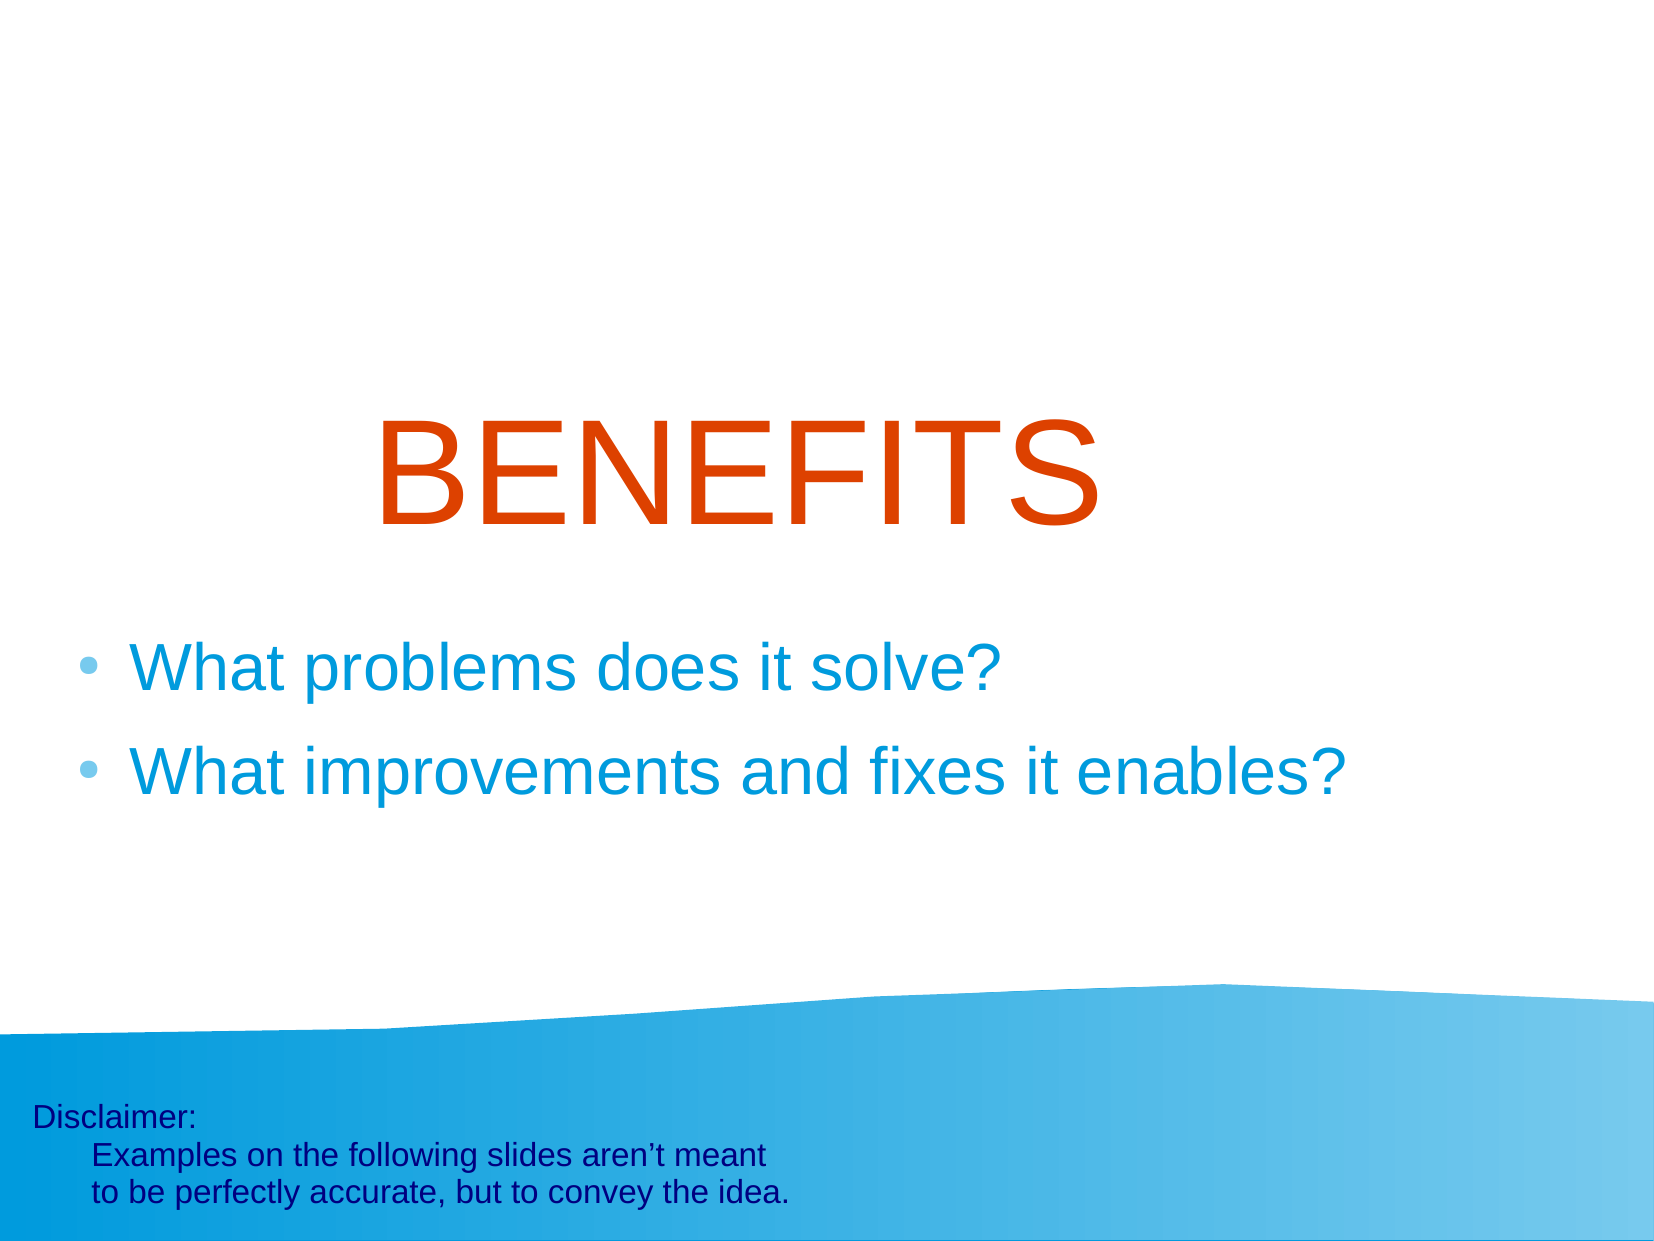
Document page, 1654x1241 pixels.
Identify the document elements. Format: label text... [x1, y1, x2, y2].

title BENEFITS [0, 354, 1477, 591]
list What problems does it solve? What improvements and fixes it enables? [59, 629, 1595, 985]
text_box Disclaimer: Examples on the following slides aren’t meant to be perfectly accurate, but to convey the idea. [17, 1086, 815, 1223]
